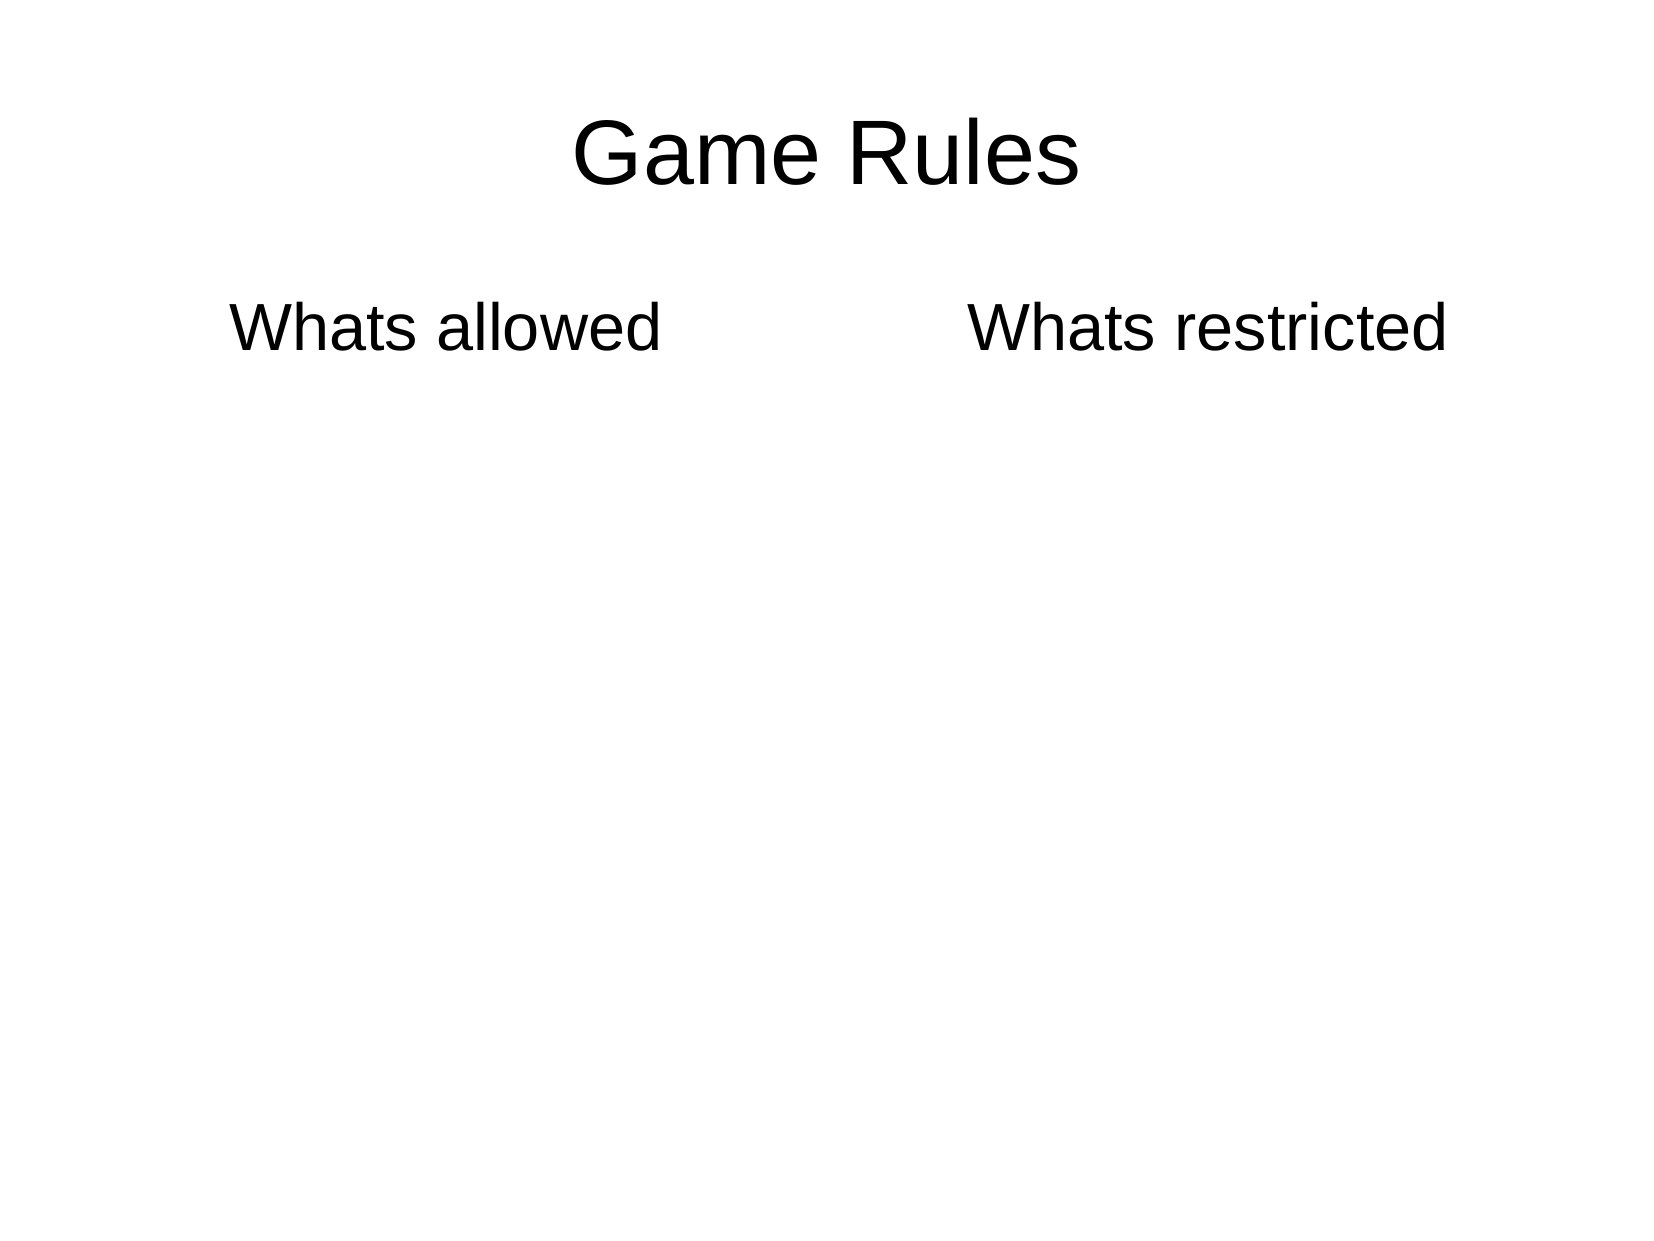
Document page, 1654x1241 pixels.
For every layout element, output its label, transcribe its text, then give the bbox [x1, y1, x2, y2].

title Game Rules [82, 49, 1571, 257]
list Whats allowed [82, 290, 809, 1010]
list Whats restricted [845, 290, 1572, 1010]
